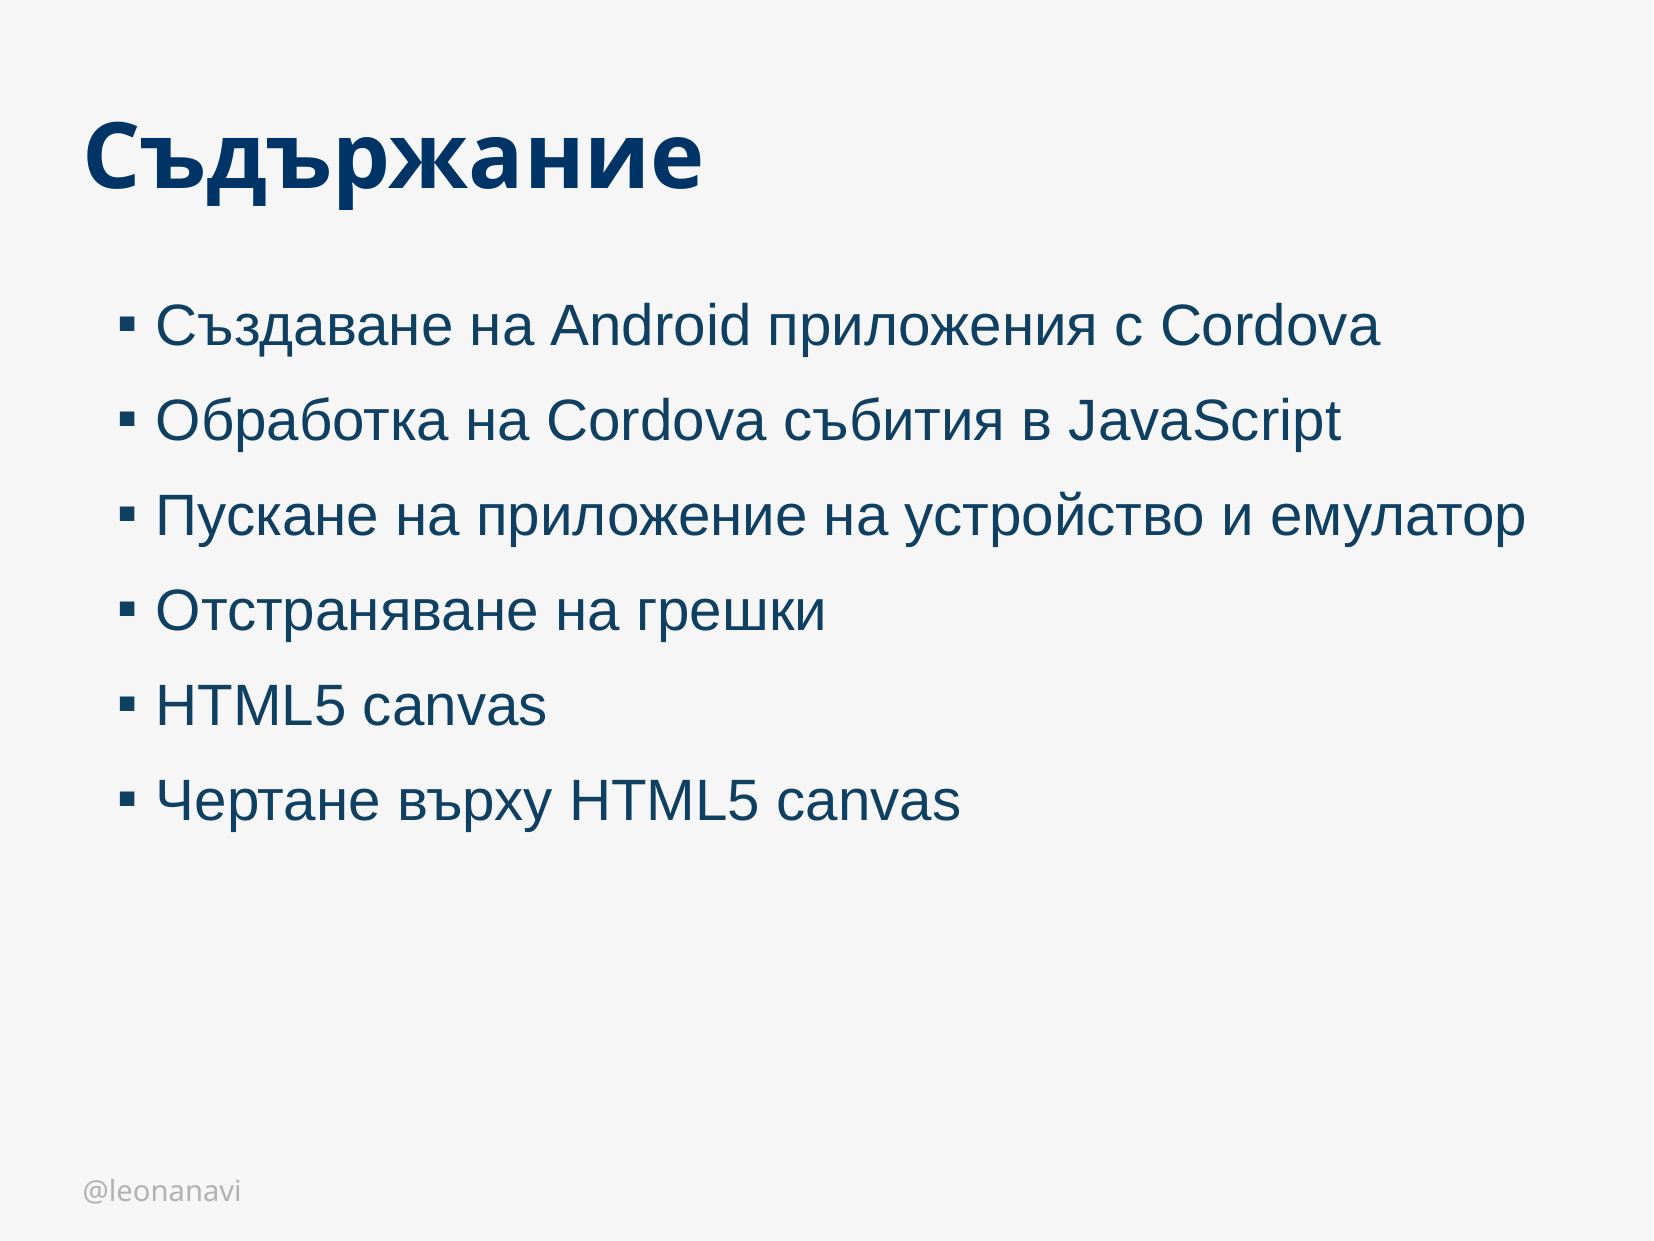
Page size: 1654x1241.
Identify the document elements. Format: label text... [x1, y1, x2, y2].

title Съдържание [82, 49, 1571, 257]
text_box Създаване на Android приложения с Cordova Обработка на Cordova събития в JavaScript Пускане на приложение на устройство и емулатор Отстраняване на грешки HTML5 canvas Чертане върху HTML5 canvas [105, 285, 1651, 1009]
